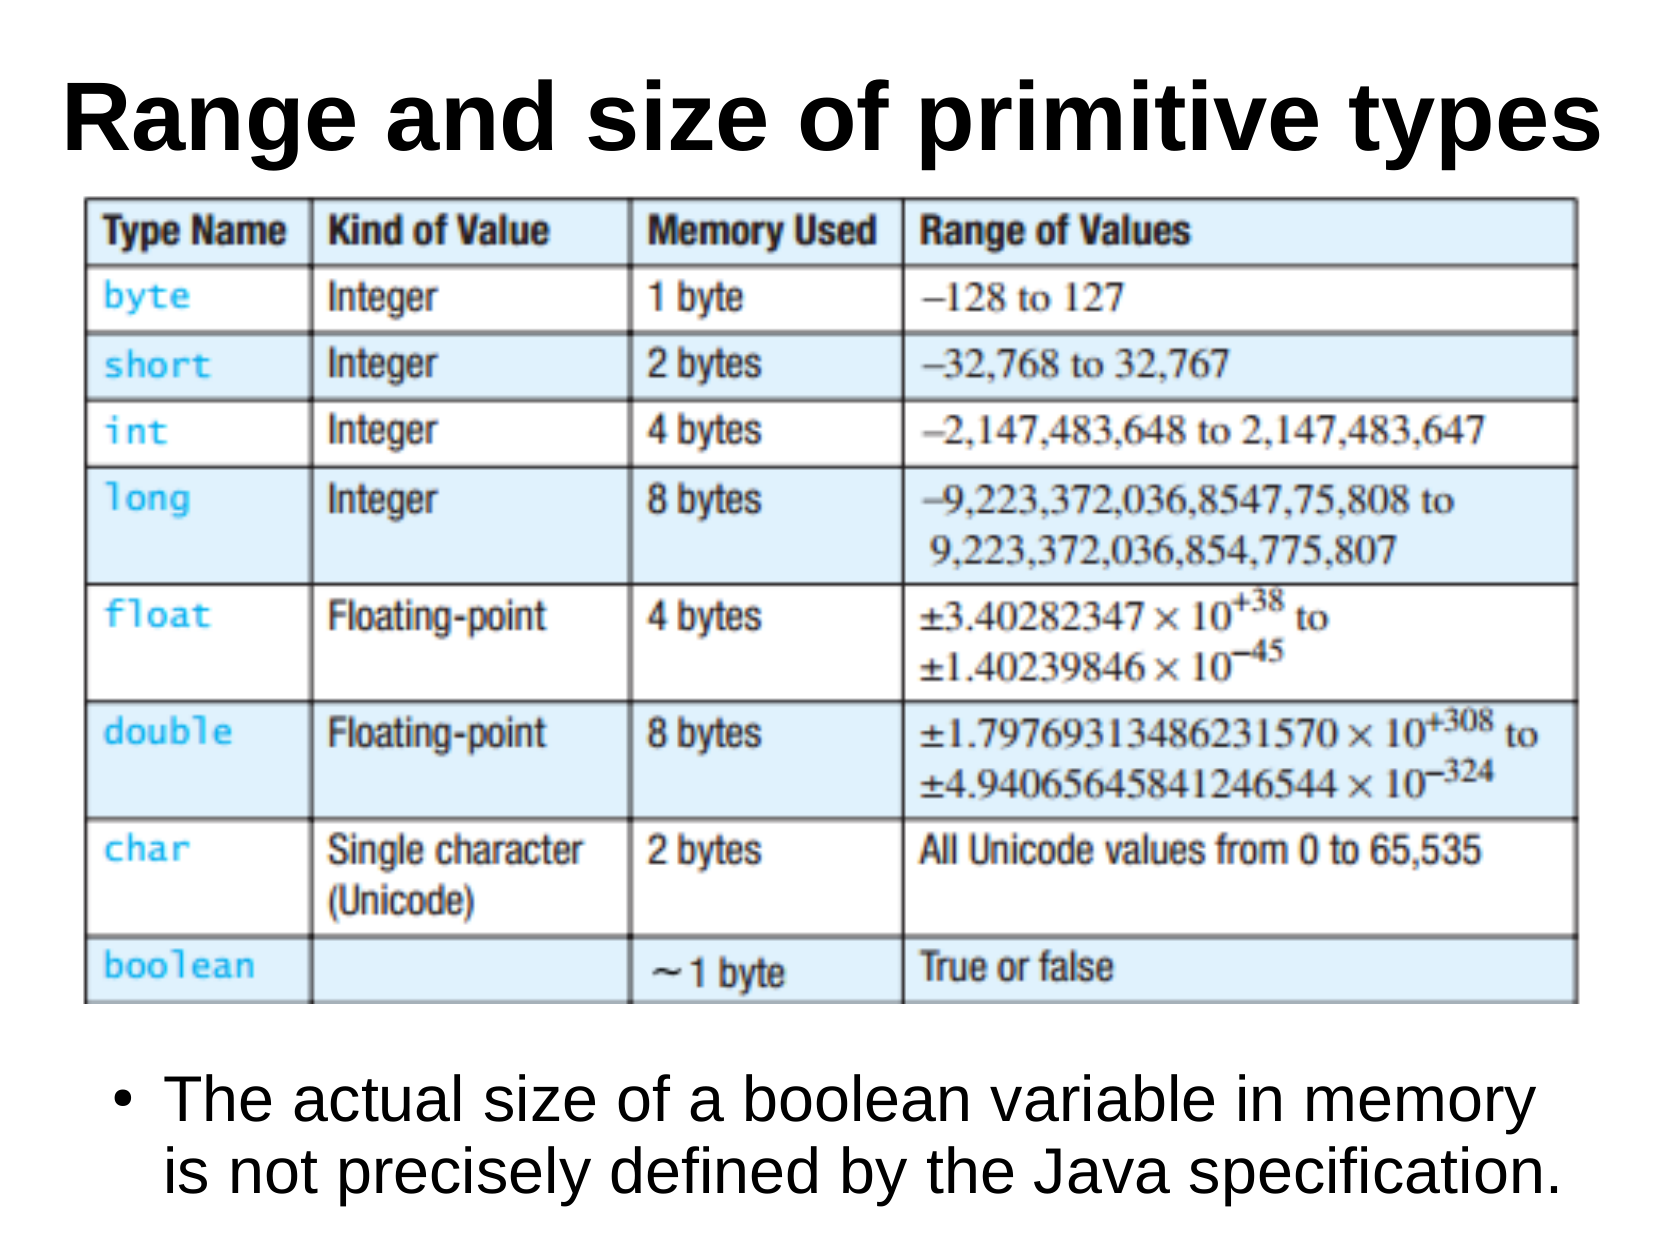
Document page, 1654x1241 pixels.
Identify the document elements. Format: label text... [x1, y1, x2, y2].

list The actual size of a boolean variable in memory is not precisely defined by the Java specification. [94, 1062, 1583, 1217]
picture [82, 195, 1583, 1004]
title Range and size of primitive types [23, 35, 1642, 199]
